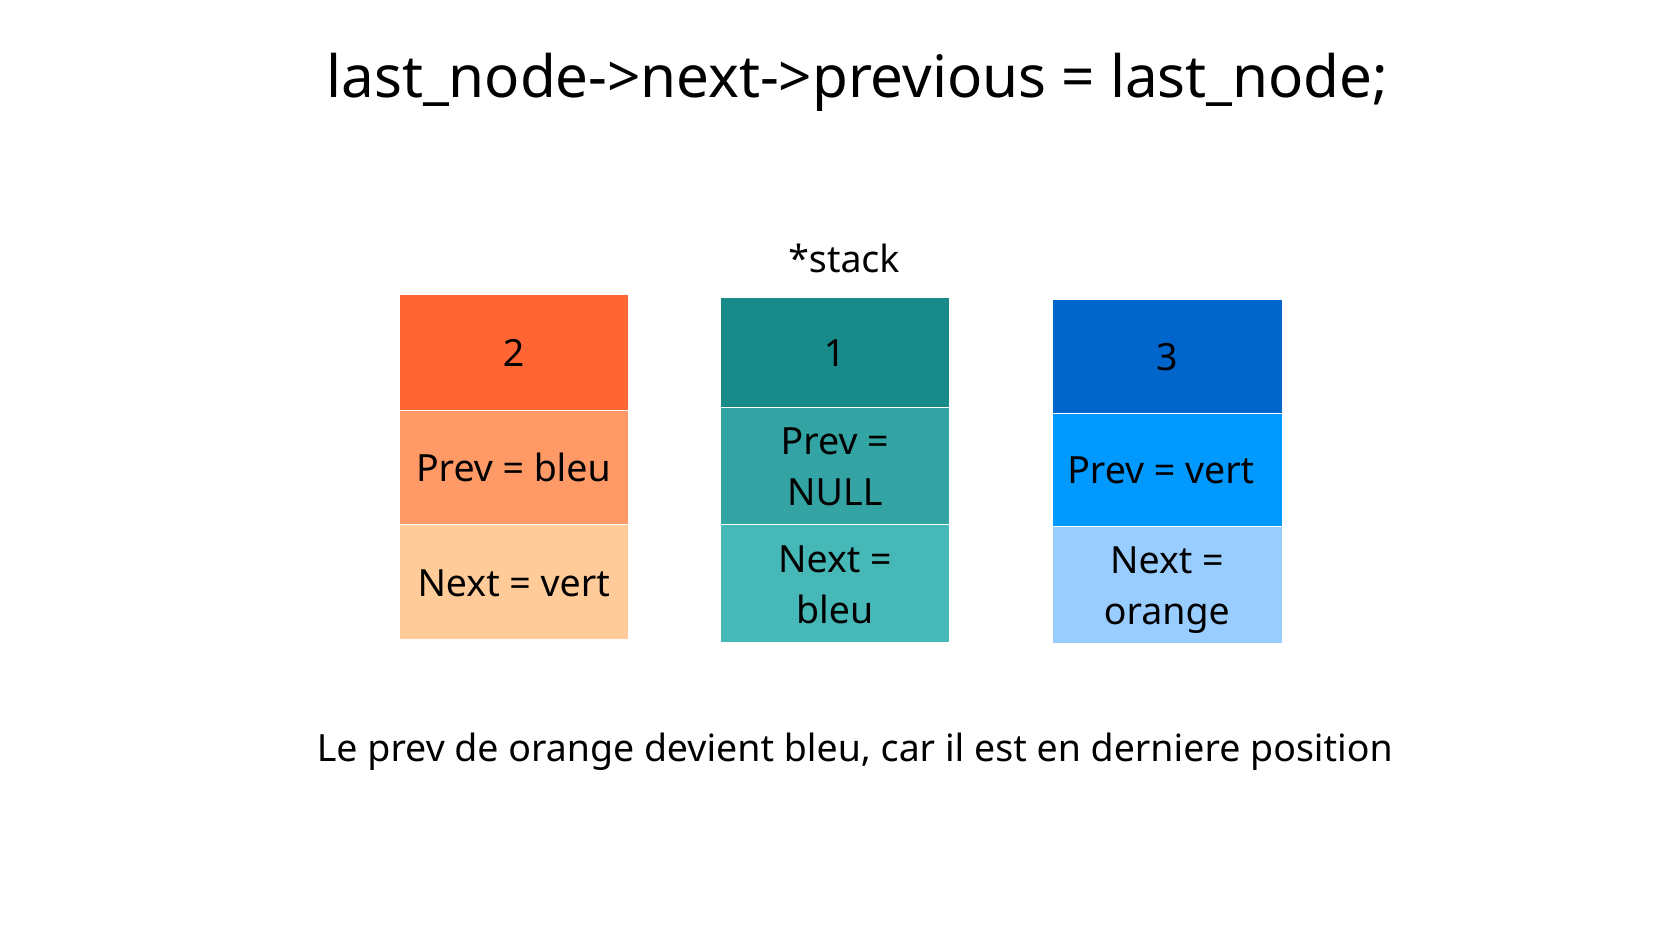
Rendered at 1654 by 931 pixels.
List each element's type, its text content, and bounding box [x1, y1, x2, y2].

table_cell Prev = bleu [400, 411, 628, 524]
table_header 1 [721, 298, 949, 407]
table_header 3 [1053, 300, 1282, 413]
text_box *stack [712, 225, 976, 286]
table_cell Prev = vert [1053, 414, 1282, 526]
table_cell Next = bleu [721, 525, 949, 642]
text_box Le prev de orange devient bleu, car il est en derniere position [302, 714, 1428, 814]
table_cell Prev = NULL [721, 408, 949, 524]
table_cell Next = orange [1053, 527, 1282, 643]
table_cell Next = vert [400, 525, 628, 639]
title last_node->next->previous = last_node; [82, 37, 1571, 193]
table_header 2 [400, 295, 628, 410]
